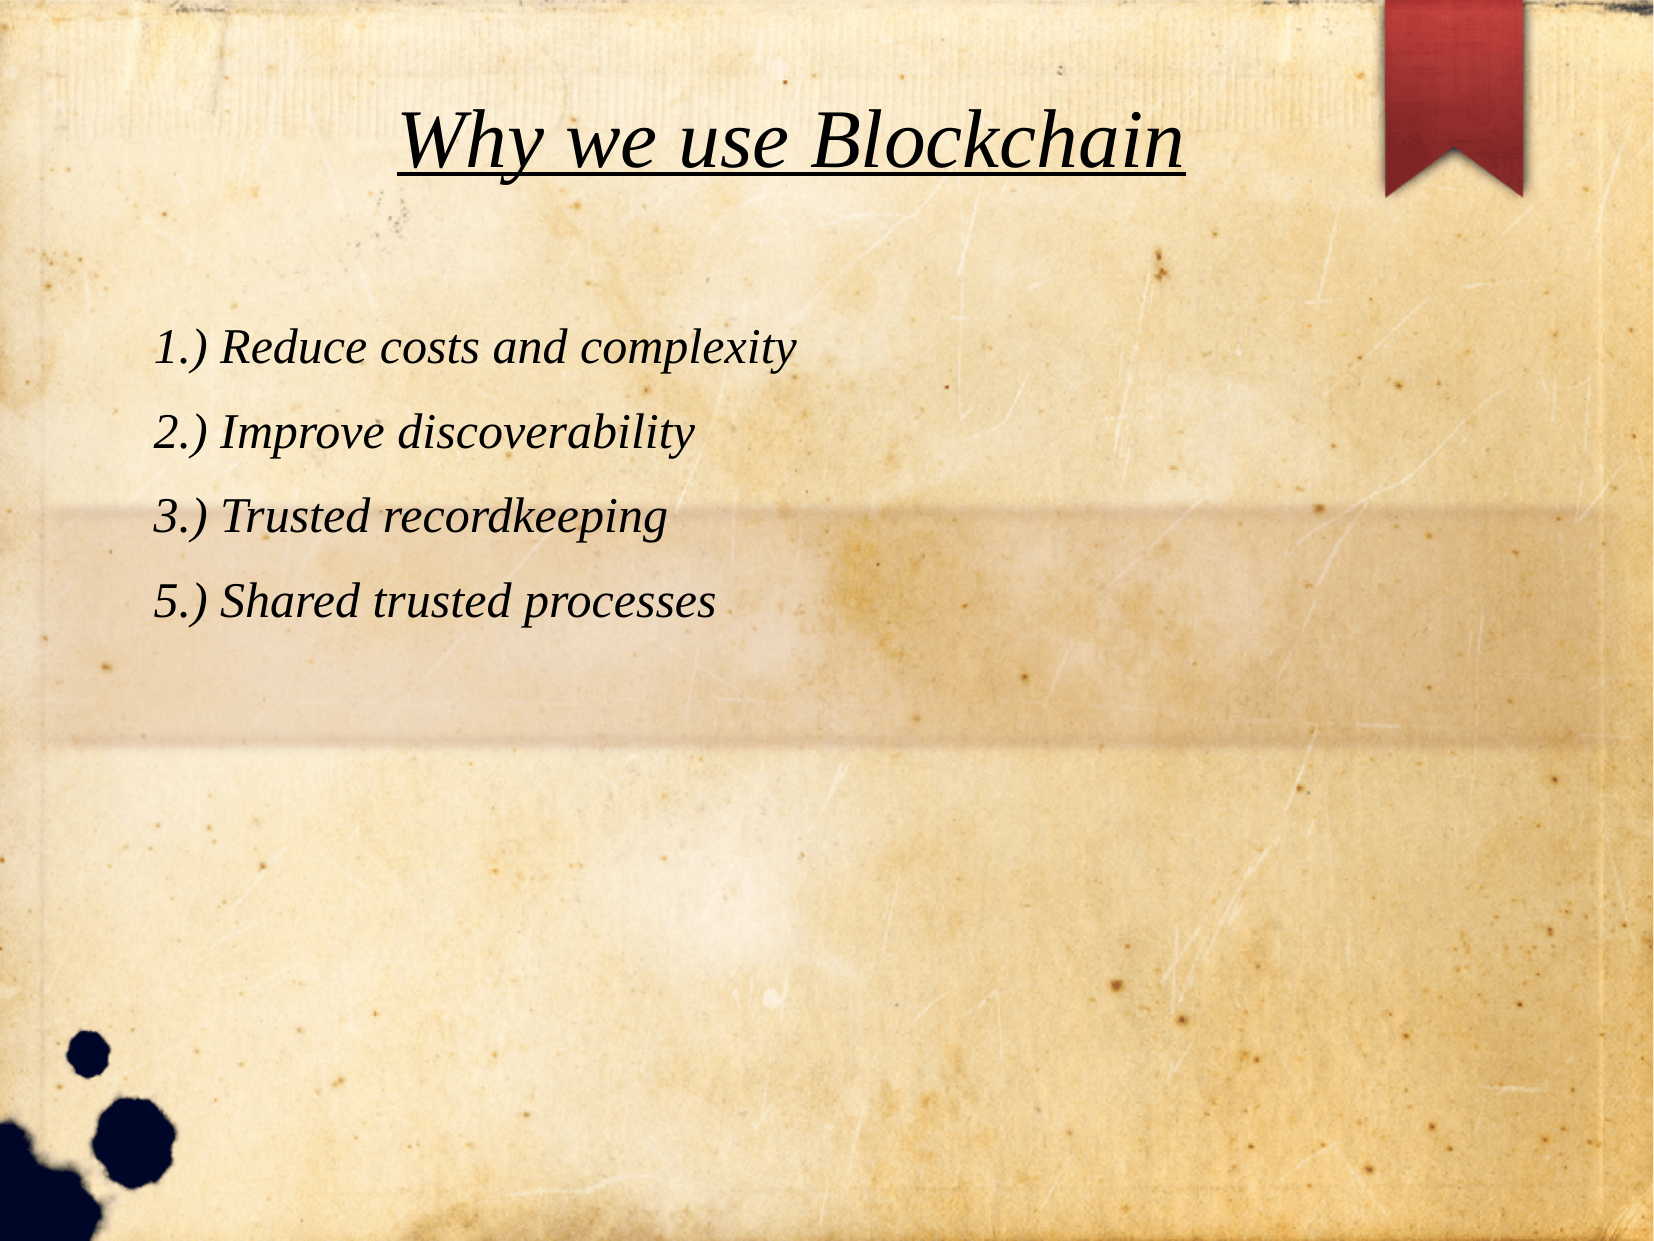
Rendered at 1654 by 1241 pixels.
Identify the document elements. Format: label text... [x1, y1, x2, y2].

picture [0, 0, 1654, 1241]
list 1.) Reduce costs and complexity 2.) Improve discoverability 3.) Trusted recordkeeping 5.) Shared trusted processes [82, 318, 1538, 756]
title Why we use Blockchain [47, 35, 1536, 243]
